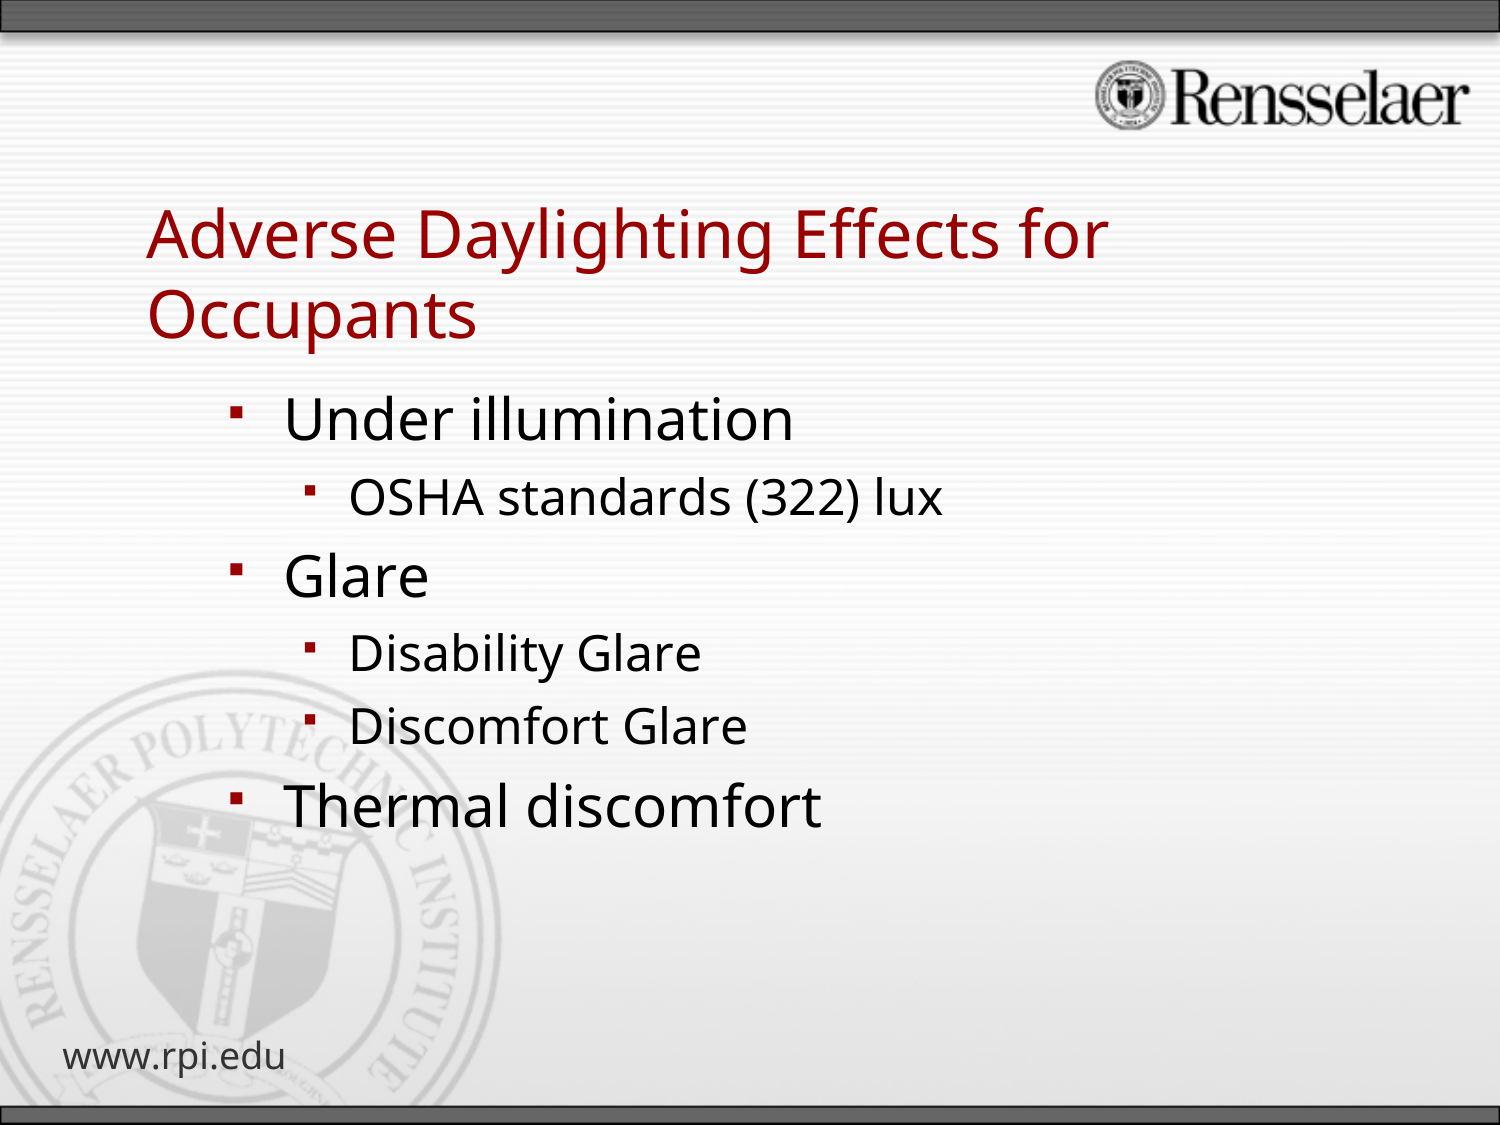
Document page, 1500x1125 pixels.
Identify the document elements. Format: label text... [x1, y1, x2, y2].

list Under illumination OSHA standards (322) lux Glare Disability Glare Discomfort Glare Thermal discomfort [212, 375, 1450, 988]
picture [0, 0, 1500, 1125]
title Adverse Daylighting Effects for Occupants [131, 183, 1457, 360]
